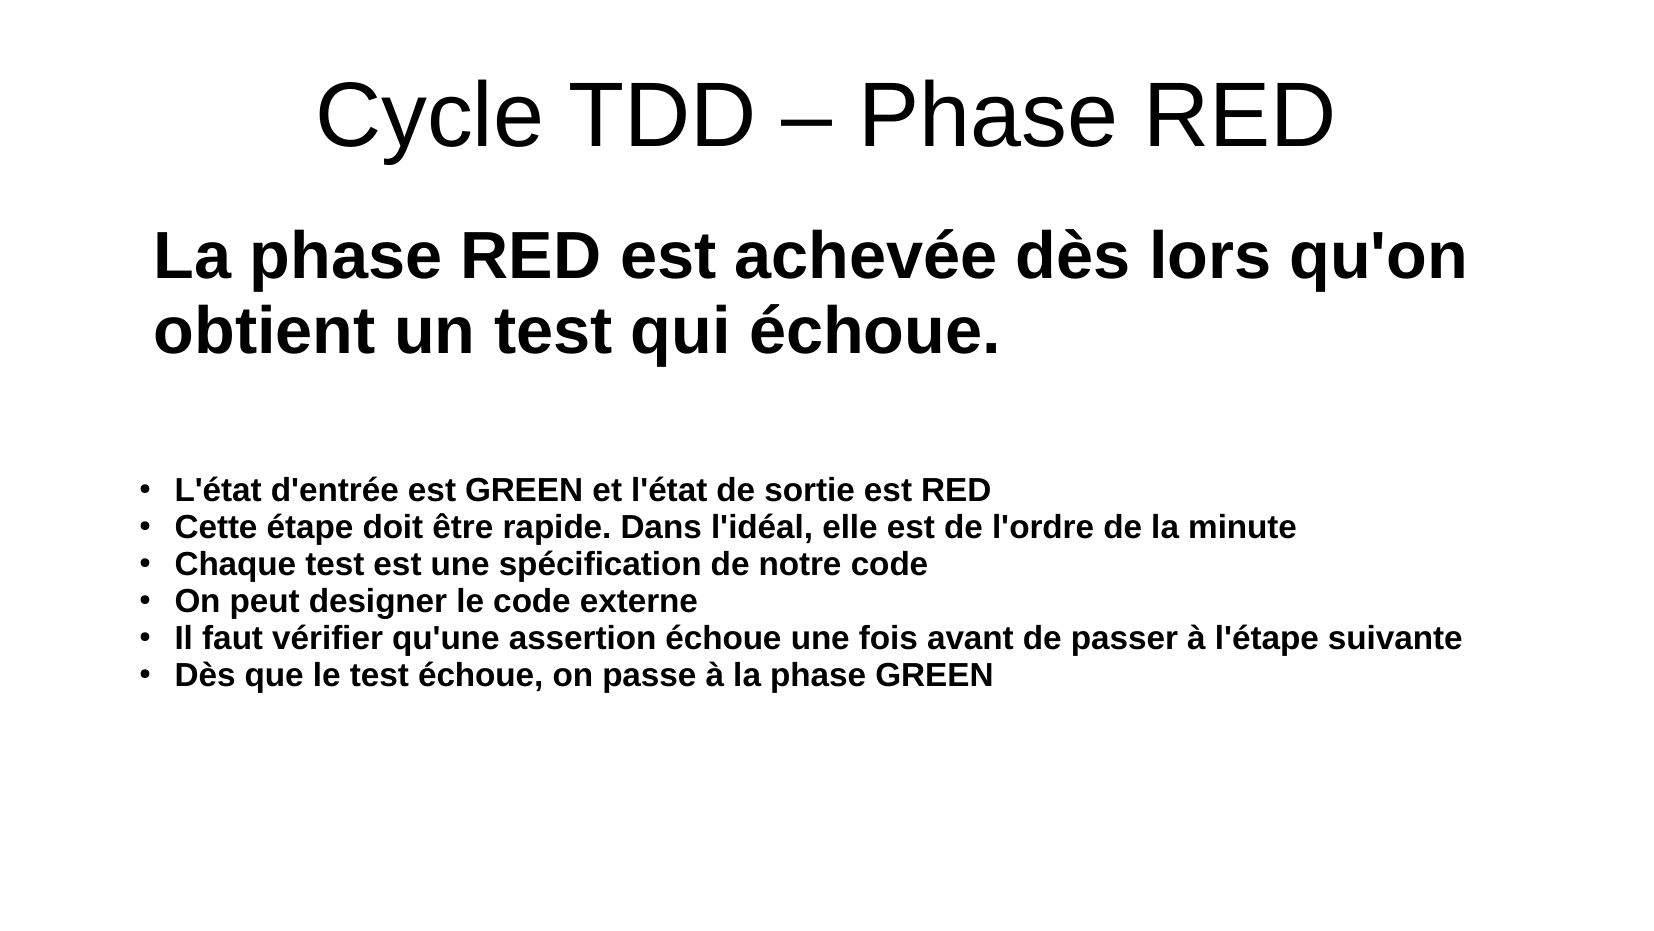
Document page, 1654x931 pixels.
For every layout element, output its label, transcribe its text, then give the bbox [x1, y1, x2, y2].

title Cycle TDD – Phase RED [82, 37, 1571, 193]
list La phase RED est achevée dès lors qu'on obtient un test qui échoue. [82, 217, 1571, 385]
text_box L'état d'entrée est GREEN et l'état de sortie est RED Cette étape doit être rapide. Dans l'idéal, elle est de l'ordre de la minute Chaque test est une spécification de notre code On peut designer le code externe Il faut vérifier qu'une assertion échoue une fois avant de passer à l'étape suivante Dès que le test échoue, on passe à la phase GREEN [124, 463, 1566, 827]
